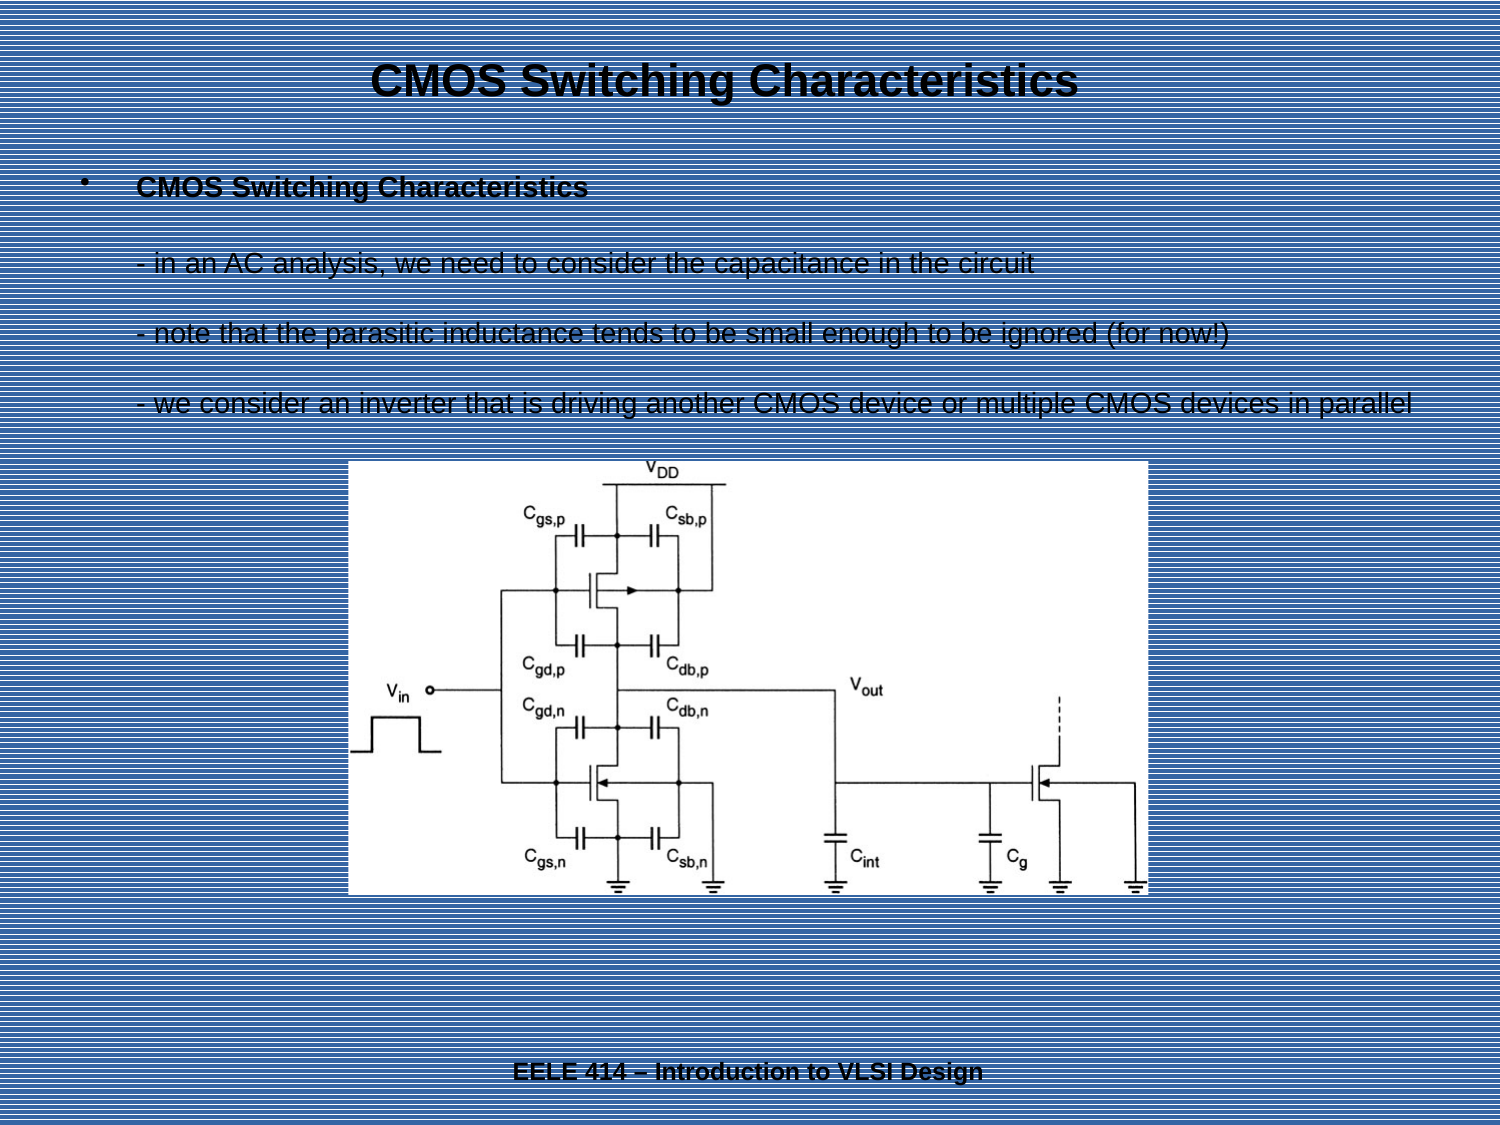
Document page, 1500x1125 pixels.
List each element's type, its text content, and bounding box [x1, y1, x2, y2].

picture [348, 461, 1149, 895]
title CMOS Switching Characteristics [87, 37, 1363, 120]
list CMOS Switching Characteristics - in an AC analysis, we need to consider the capacitance in the circuit - note that the parasitic inductance tends to be small enough to be ignored (for now!) - we consider an inverter that is driving another CMOS device or multiple CMOS devices in parallel [64, 160, 1471, 988]
